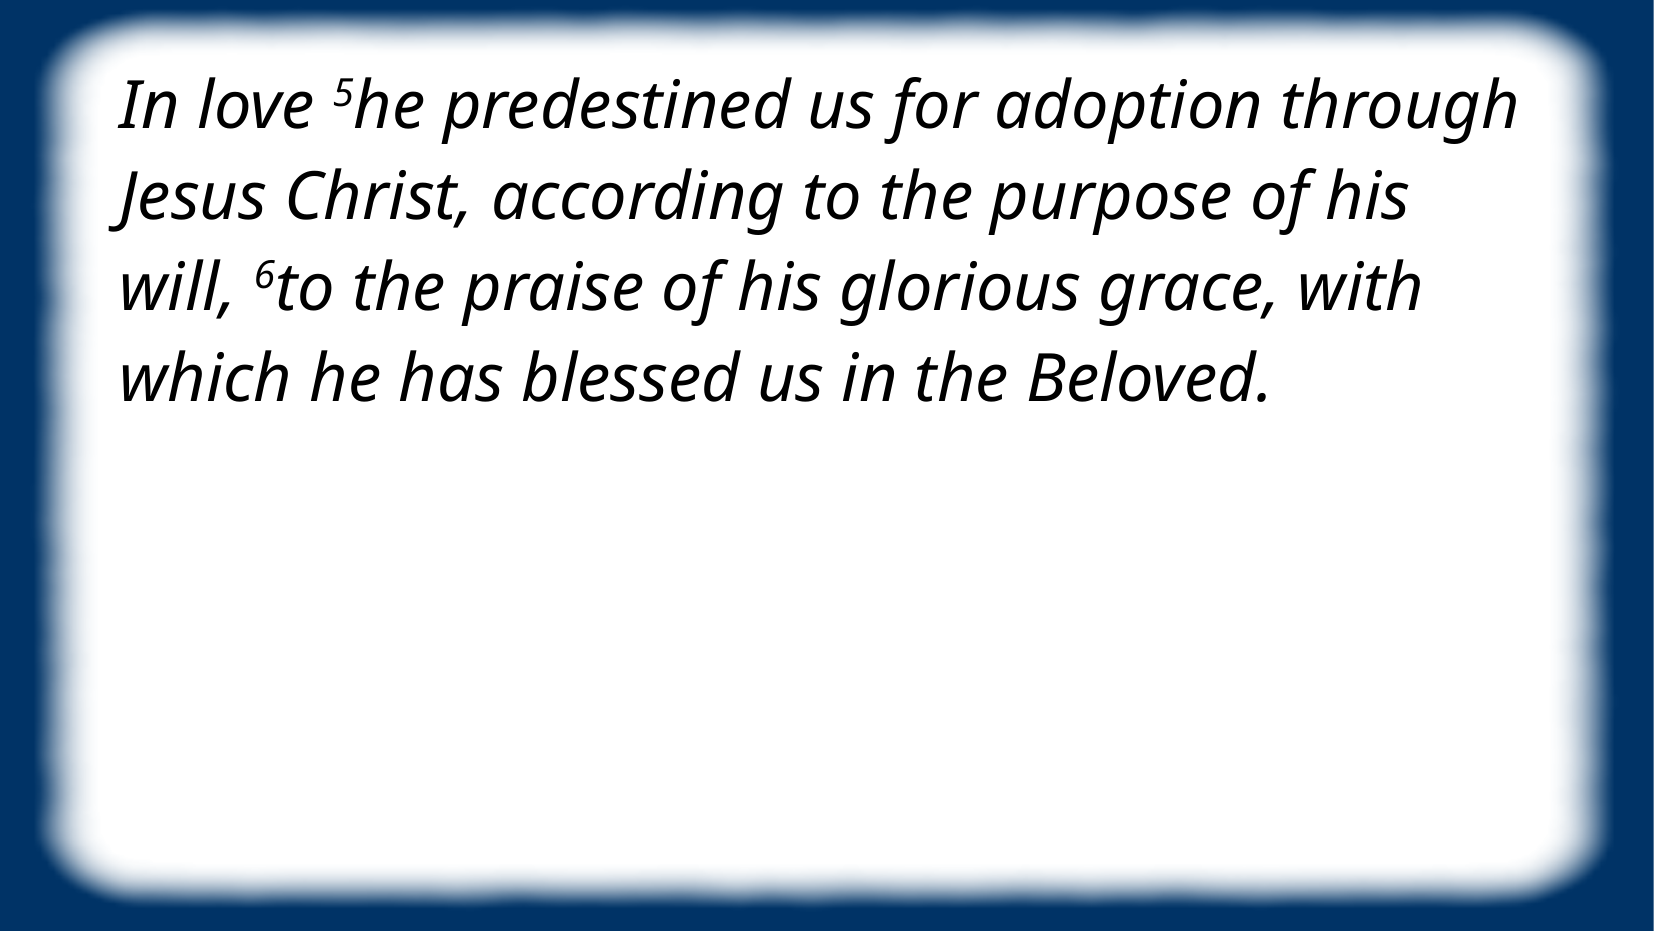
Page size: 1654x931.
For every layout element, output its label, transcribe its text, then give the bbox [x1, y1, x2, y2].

text_box In love 5he predestined us for adoption through Jesus Christ, according to the purpose of his will, 6to the praise of his glorious grace, with which he has blessed us in the Beloved. [105, 50, 1561, 421]
picture [0, 0, 1654, 931]
